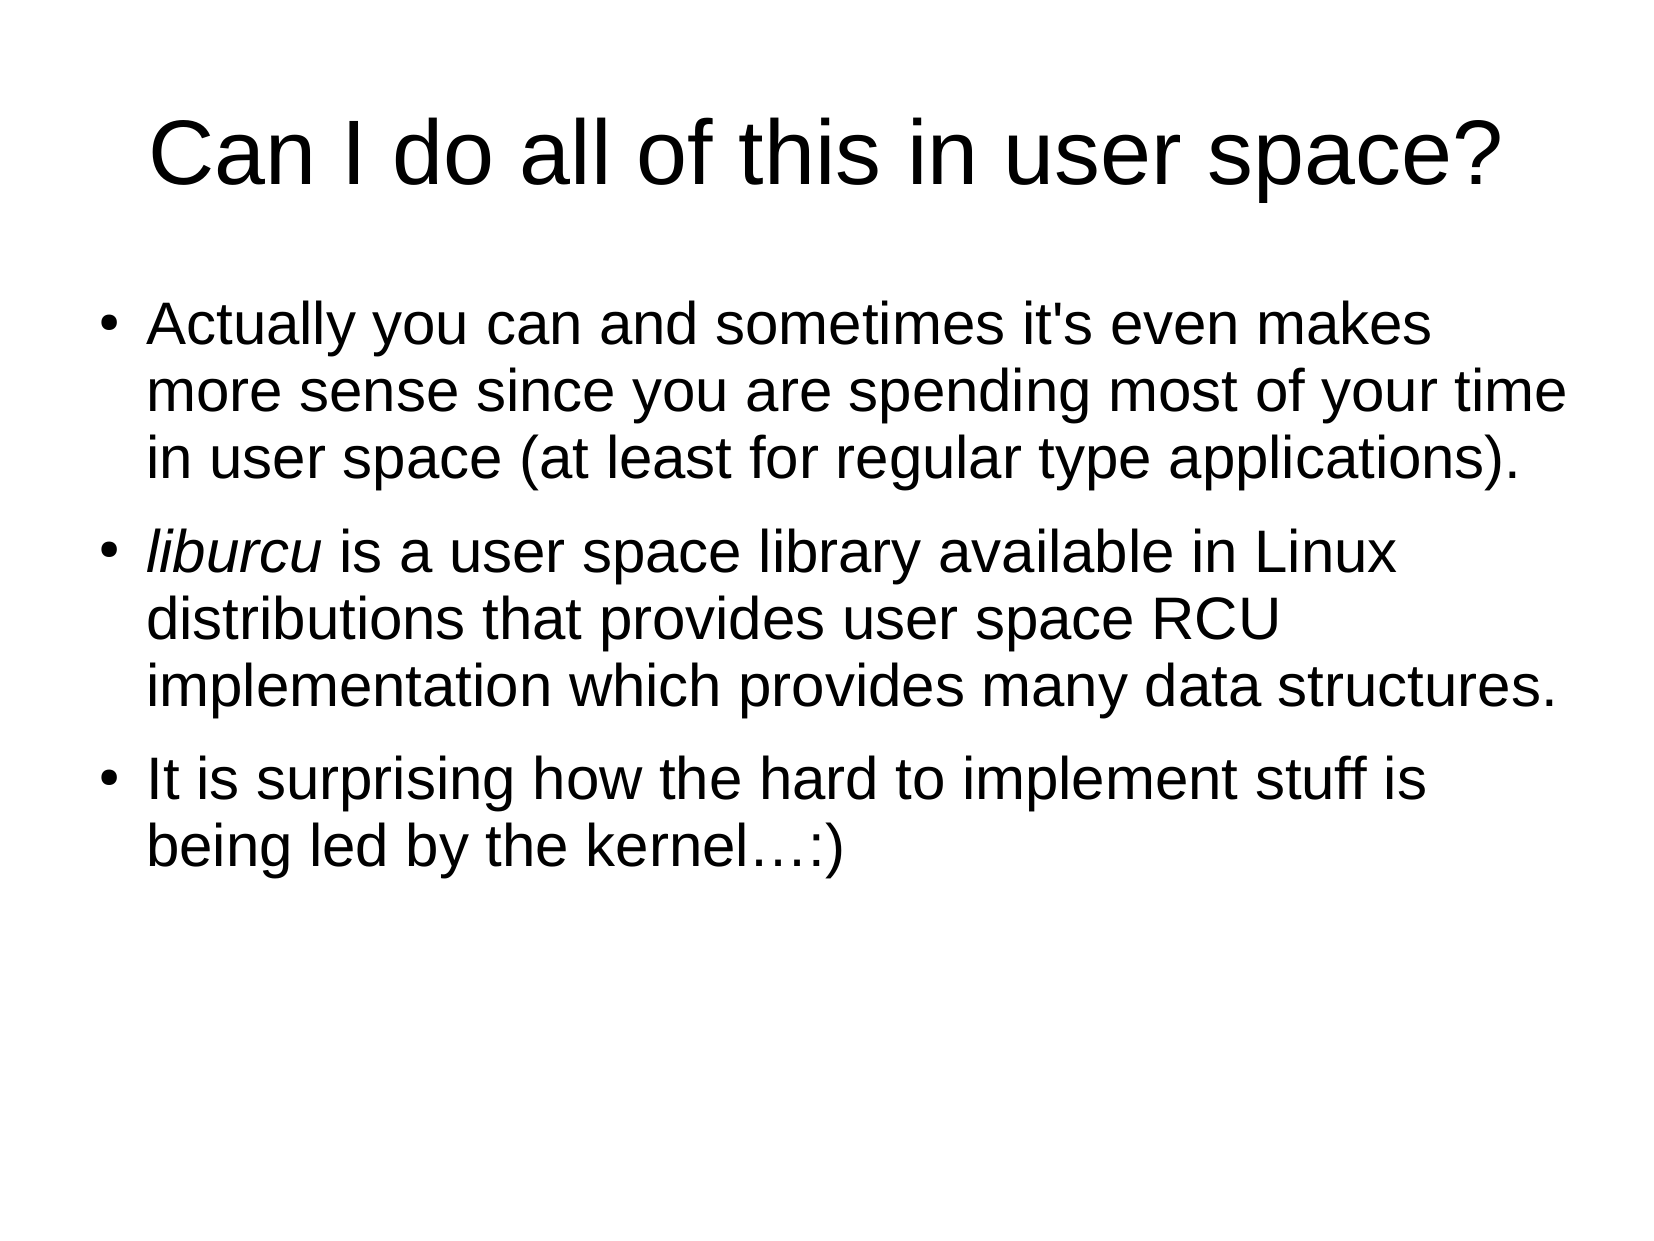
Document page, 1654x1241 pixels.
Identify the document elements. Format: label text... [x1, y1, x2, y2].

list Actually you can and sometimes it's even makes more sense since you are spending most of your time in user space (at least for regular type applications). liburcu is a user space library available in Linux distributions that provides user space RCU implementation which provides many data structures. It is surprising how the hard to implement stuff is being led by the kernel…:) [82, 290, 1571, 1010]
title Can I do all of this in user space? [82, 49, 1571, 257]
